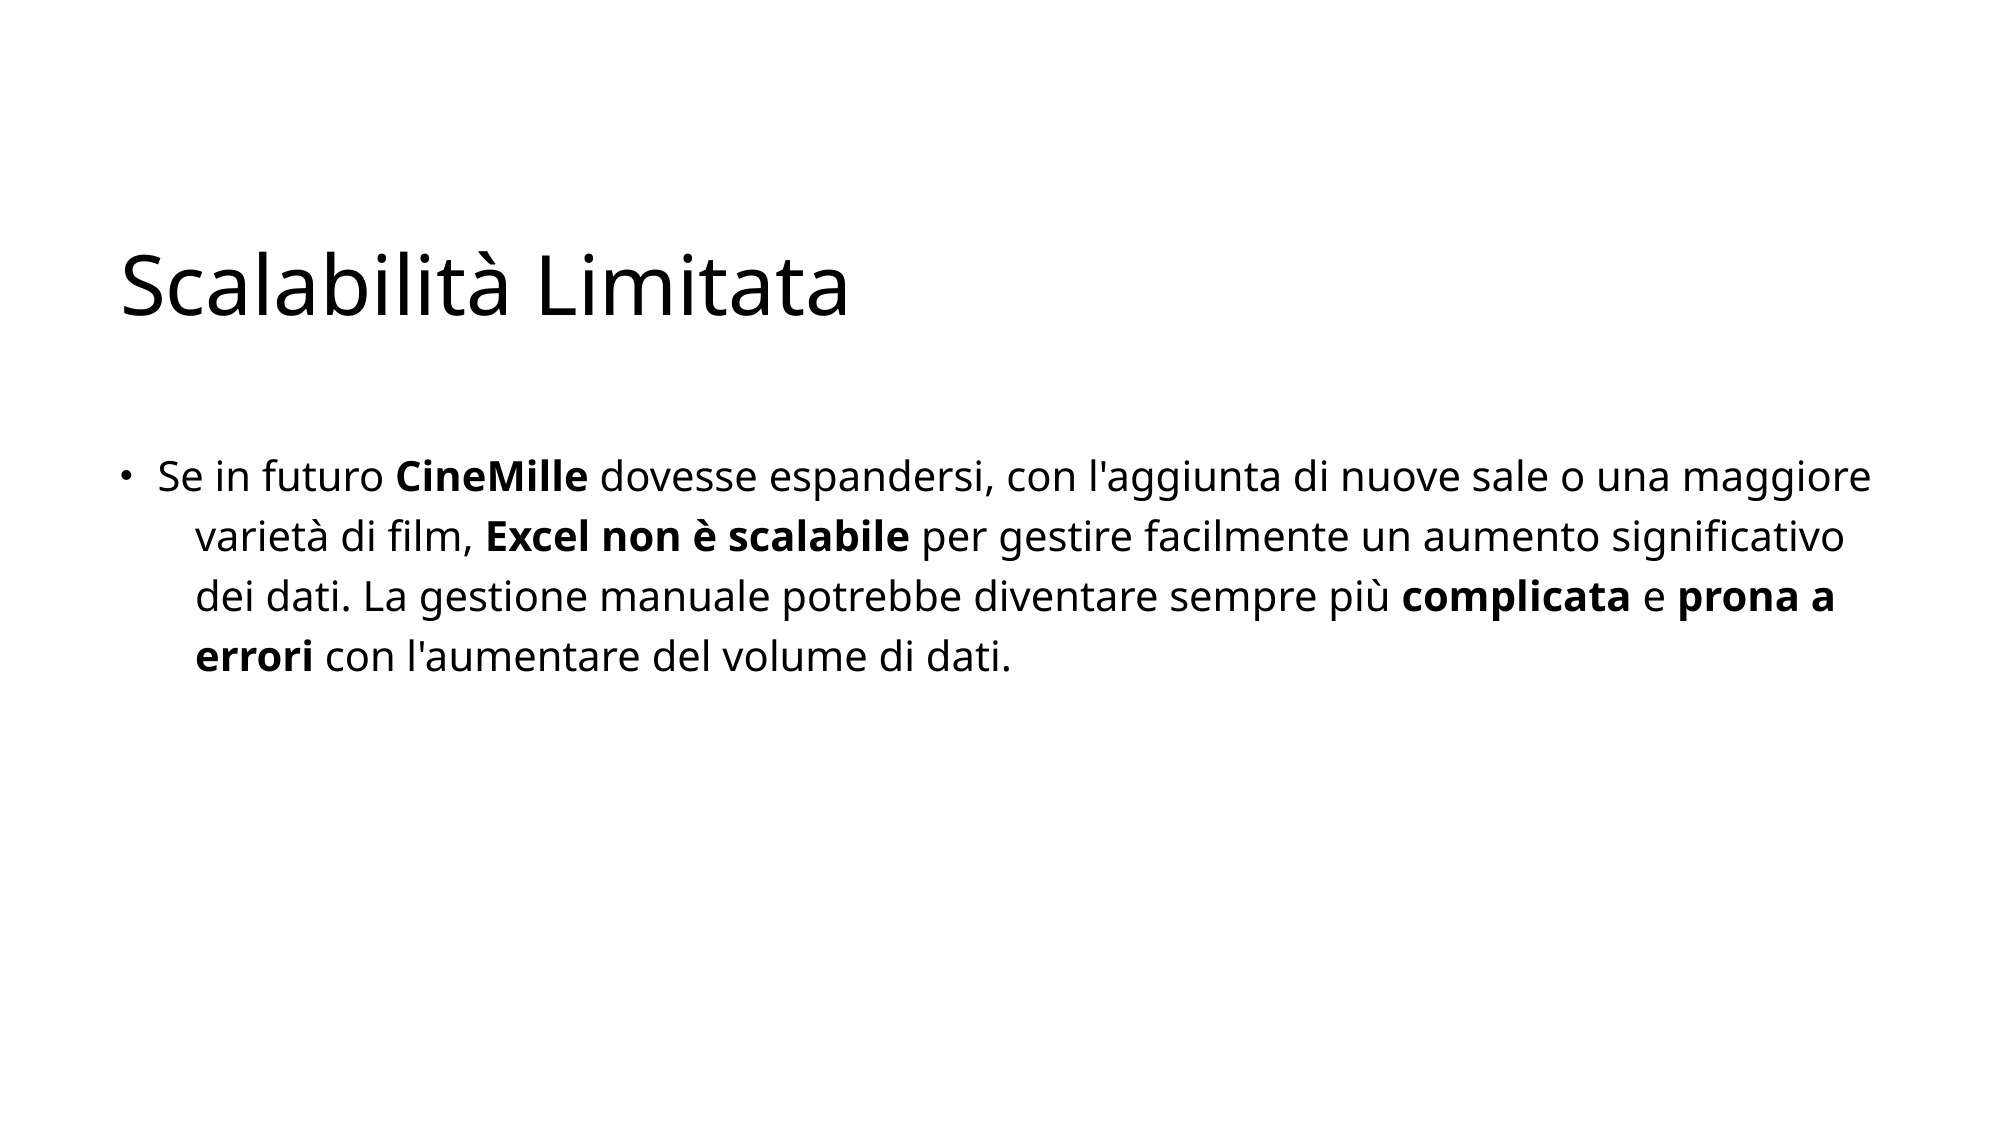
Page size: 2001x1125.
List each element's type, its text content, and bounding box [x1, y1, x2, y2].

title Scalabilità Limitata [105, 224, 1892, 405]
list Se in futuro CineMille dovesse espandersi, con l'aggiunta di nuove sale o una maggiore varietà di film, Excel non è scalabile per gestire facilmente un aumento significativo dei dati. La gestione manuale potrebbe diventare sempre più complicata e prona a errori con l'aumentare del volume di dati. [105, 431, 1892, 1017]
